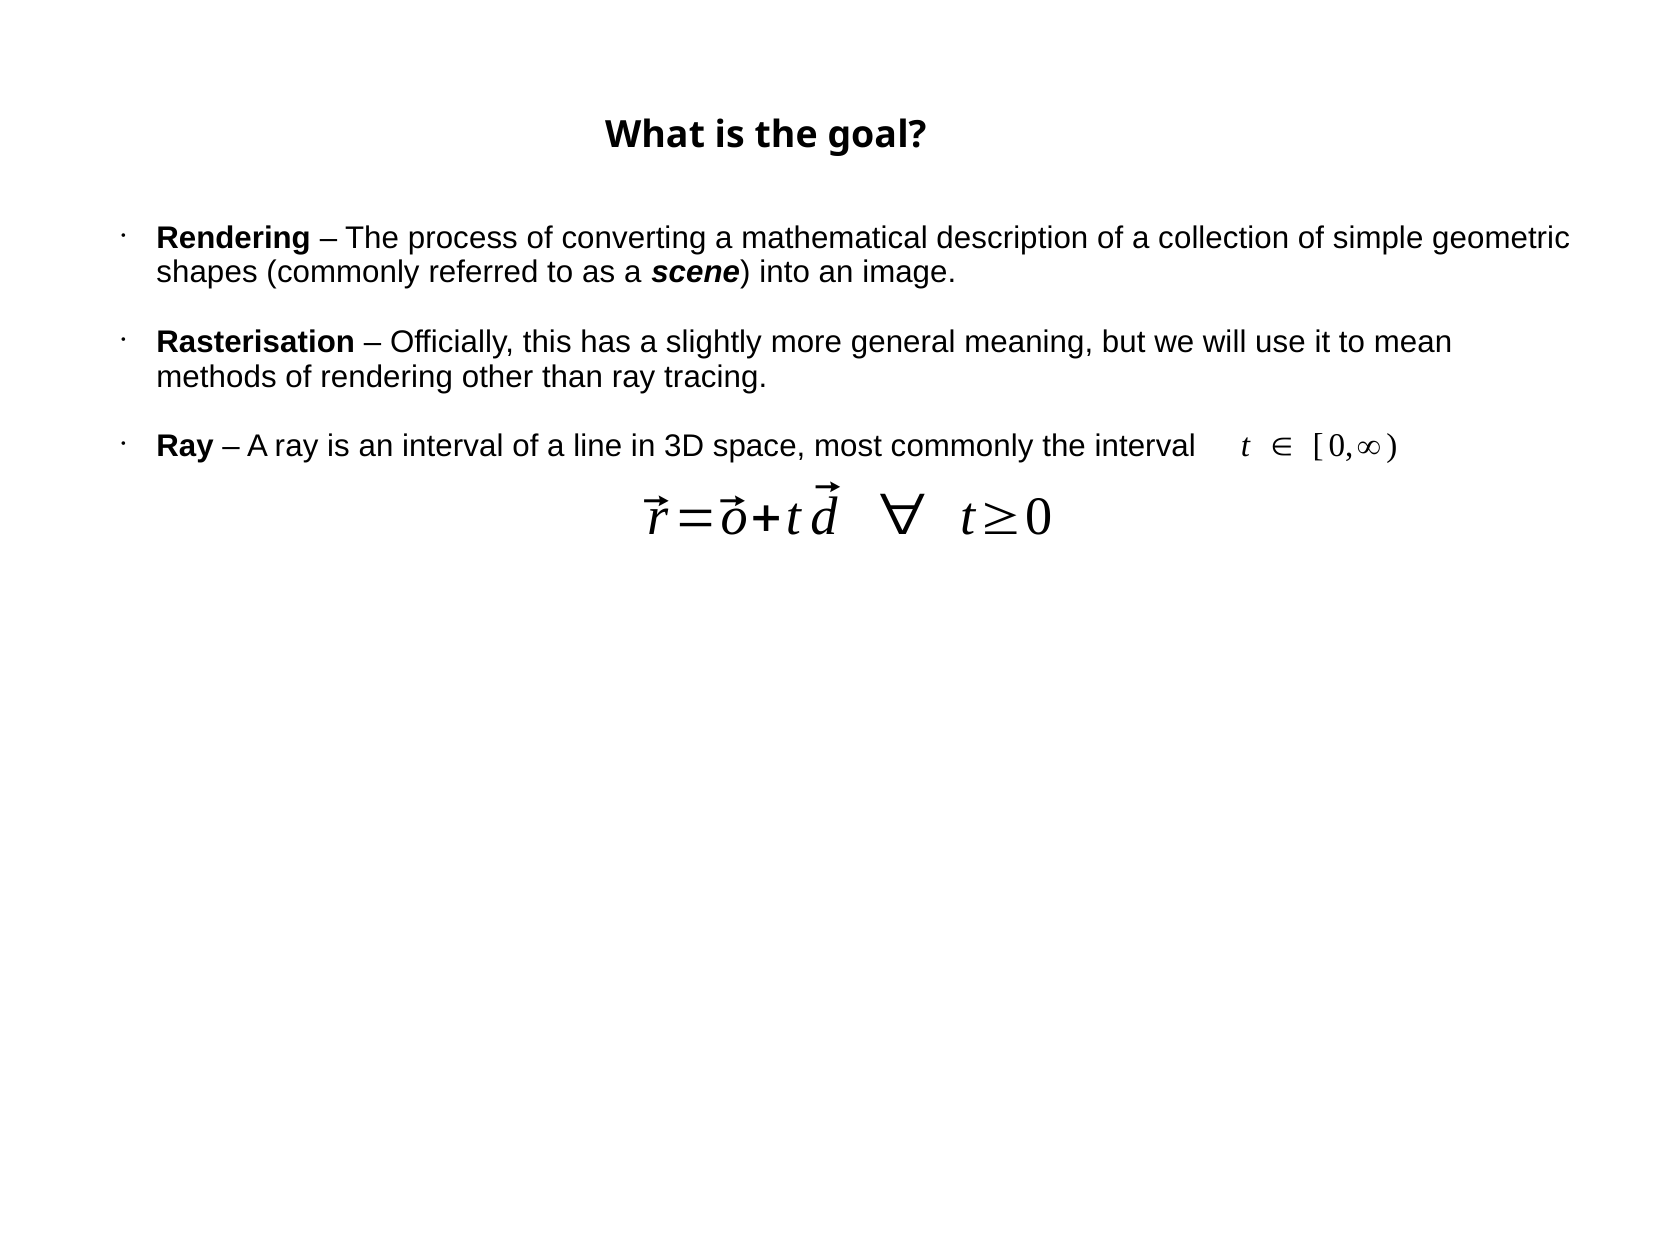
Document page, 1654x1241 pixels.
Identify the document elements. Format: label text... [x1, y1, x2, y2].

text_box Rendering – The process of converting a mathematical description of a collection of simple geometric shapes (commonly referred to as a scene) into an image. Rasterisation – Officially, this has a slightly more general meaning, but we will use it to mean methods of rendering other than ray tracing. Ray – A ray is an interval of a line in 3D space, most commonly the interval [106, 212, 1595, 863]
chart [1234, 426, 1403, 464]
text_box What is the goal? [590, 100, 986, 161]
chart [630, 437, 1063, 598]
